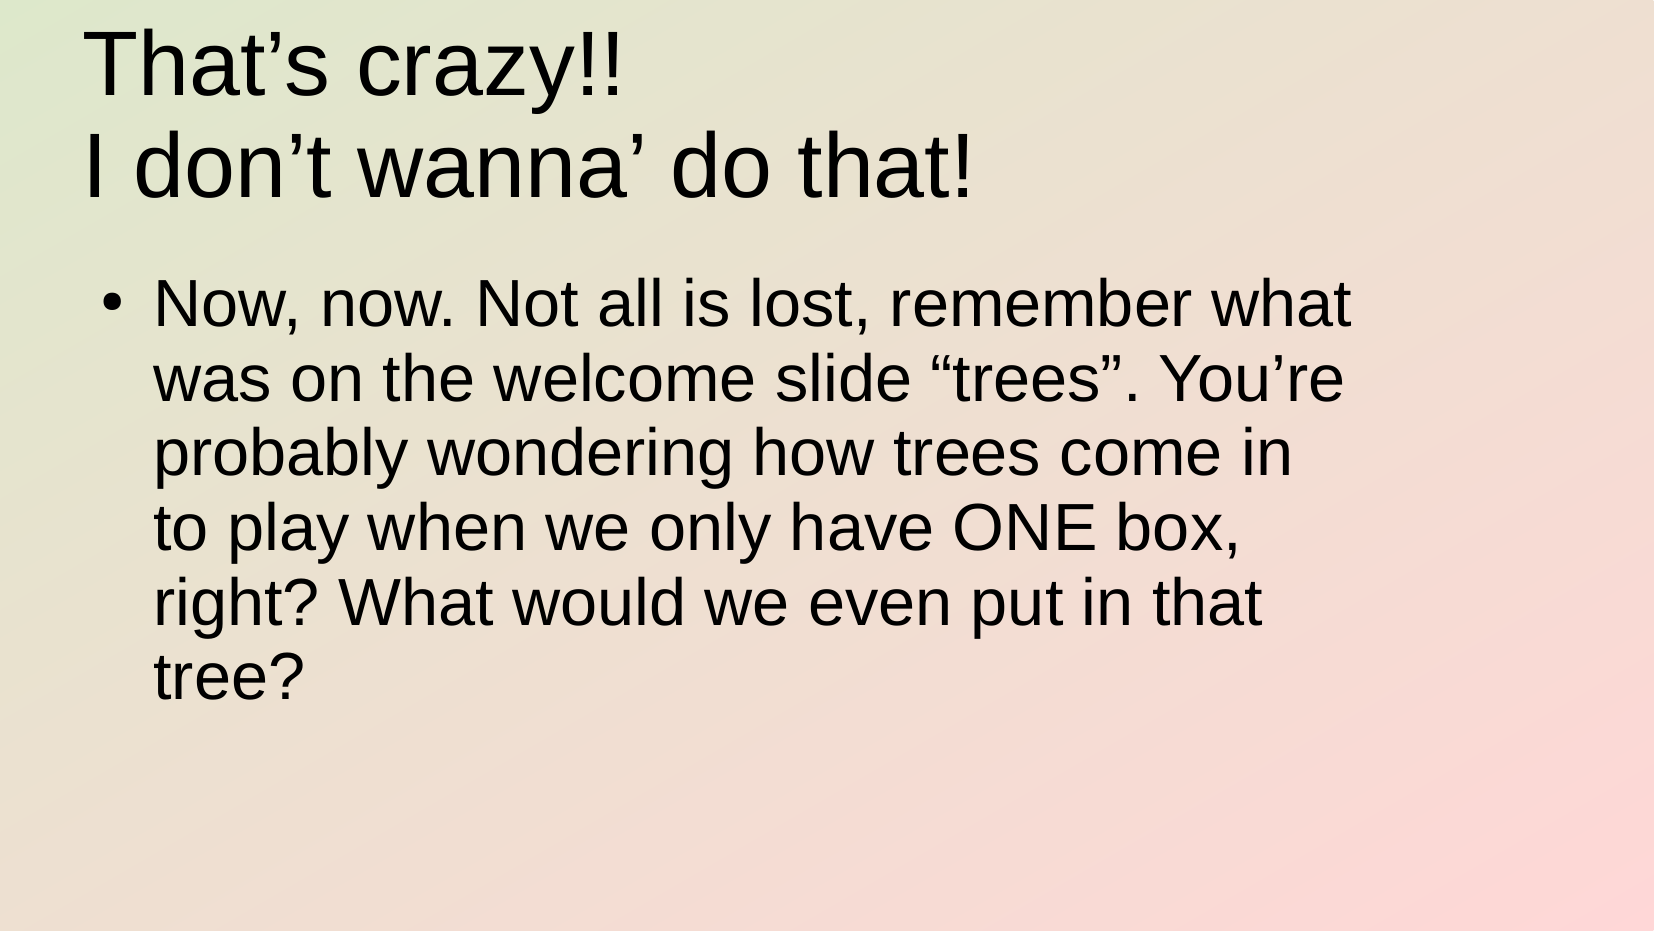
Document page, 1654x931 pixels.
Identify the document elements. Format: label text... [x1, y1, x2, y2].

title That’s crazy!! I don’t wanna’ do that! [82, 12, 1004, 218]
list Now, now. Not all is lost, remember what was on the welcome slide “trees”. You’re probably wondering how trees come in to play when we only have ONE box, right? What would we even put in that tree? [82, 265, 1359, 798]
